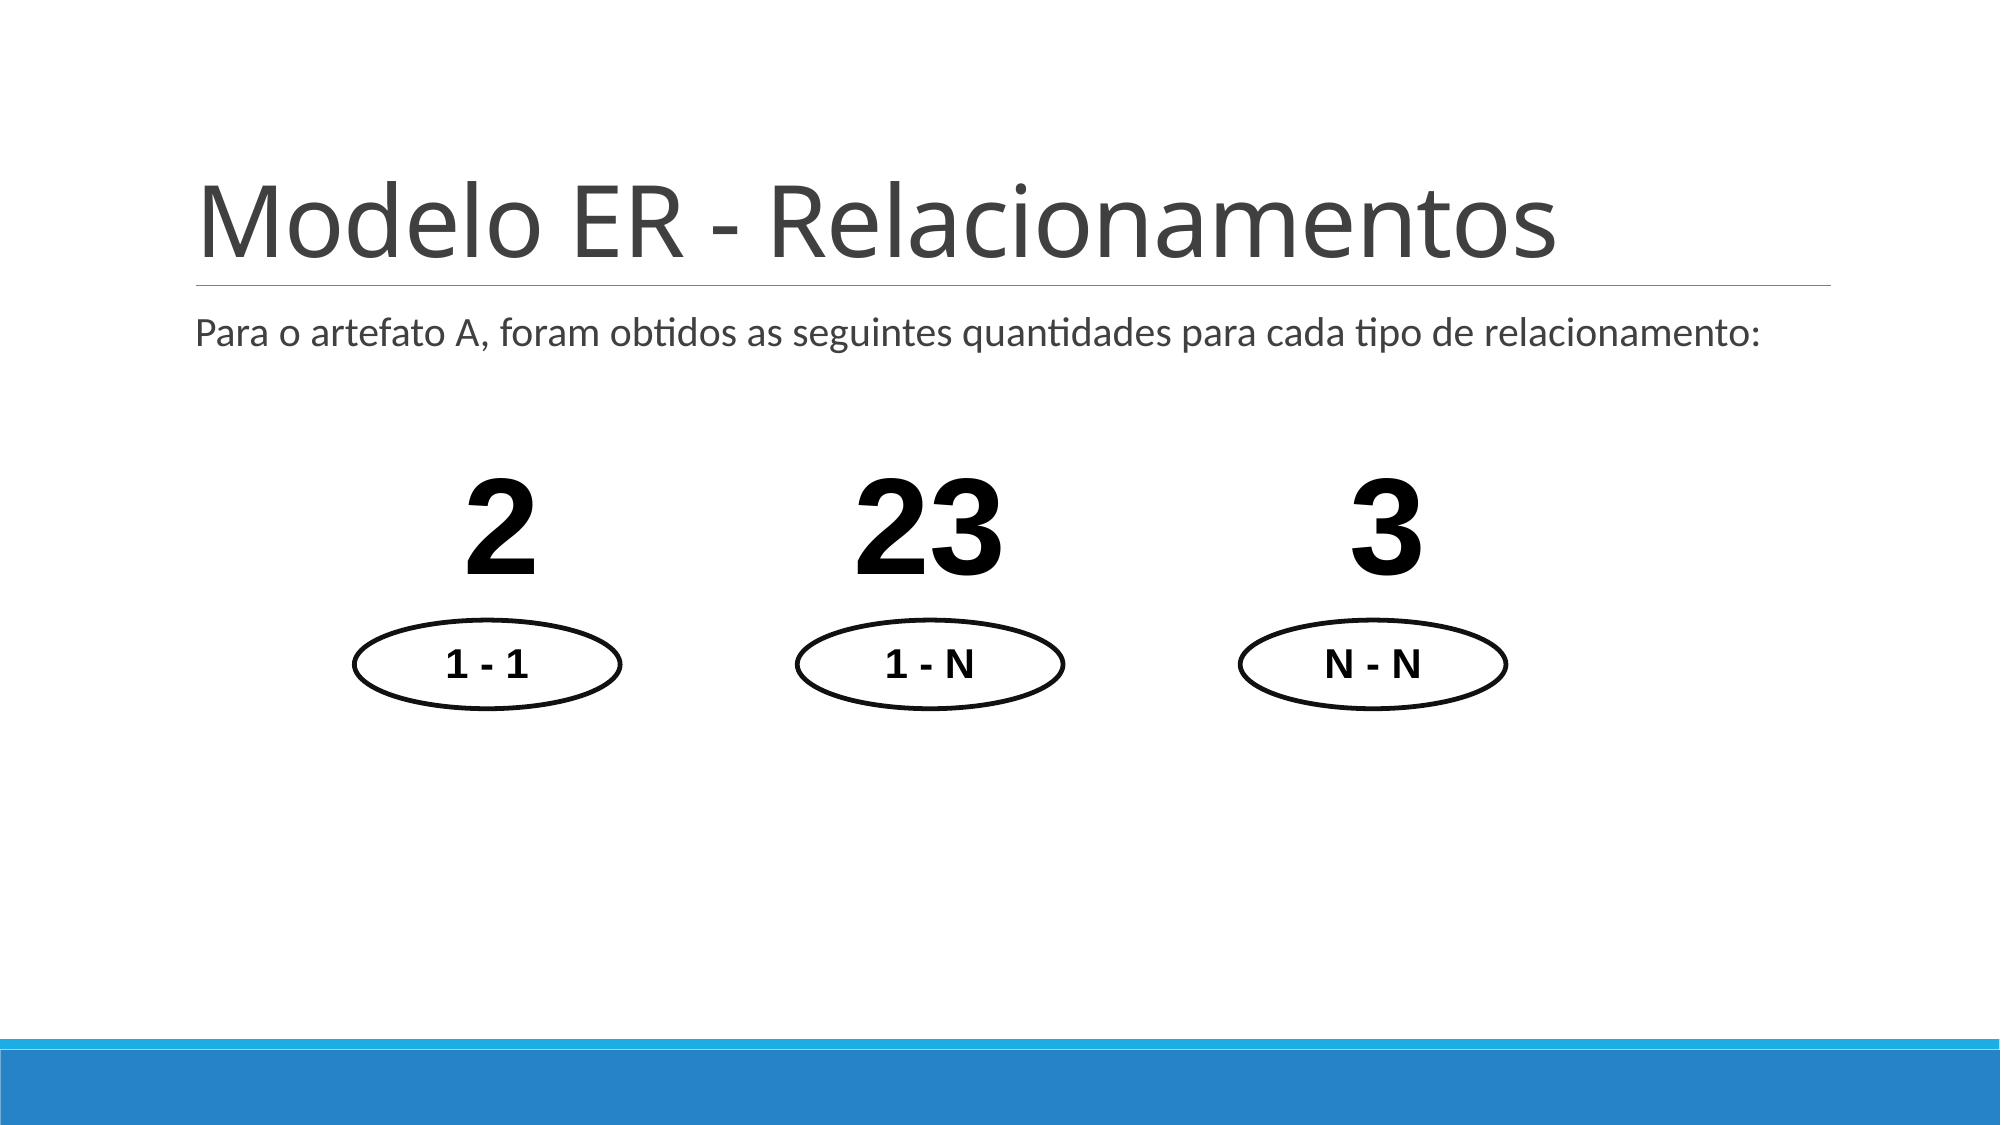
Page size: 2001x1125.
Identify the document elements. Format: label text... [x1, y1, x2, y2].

list Para o artefato A, foram obtidos as seguintes quantidades para cada tipo de relacionamento: [180, 302, 1830, 384]
title Modelo ER - Relacionamentos [180, 47, 1830, 285]
text_box 3 [1299, 442, 1477, 612]
text_box 2 [413, 442, 591, 612]
text_box 23 [797, 442, 1063, 612]
text_box 1 - N [797, 620, 1064, 709]
text_box 1 - 1 [354, 620, 621, 709]
text_box N - N [1240, 620, 1506, 709]
